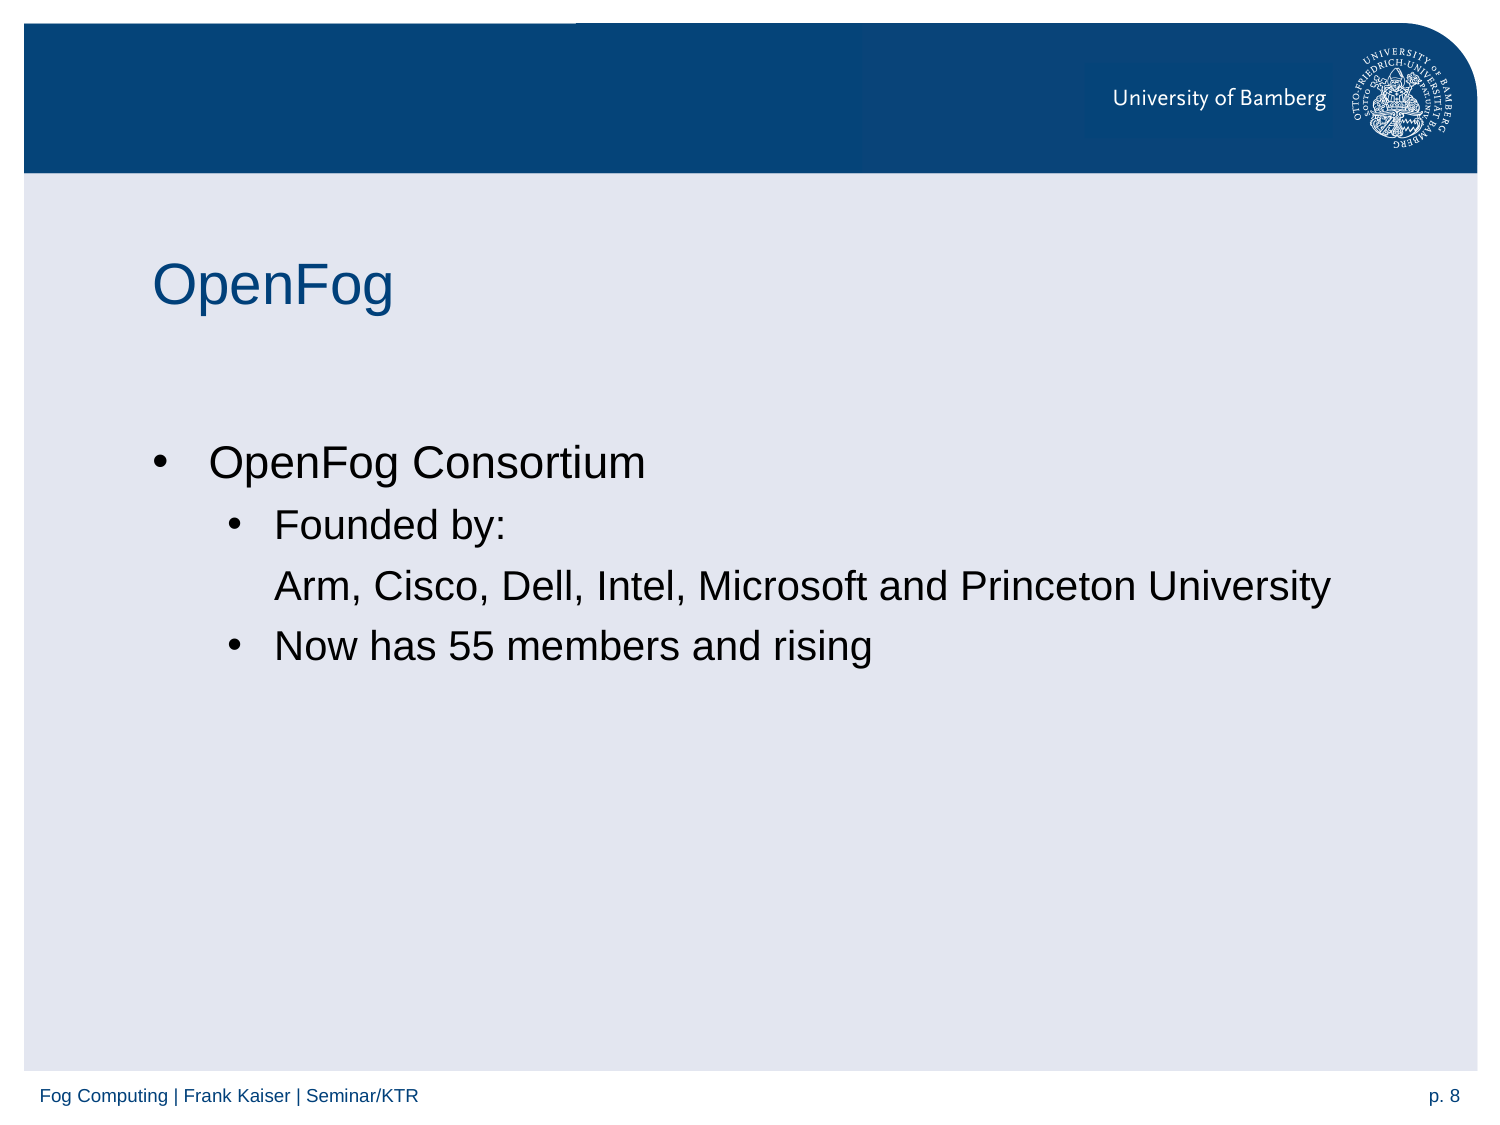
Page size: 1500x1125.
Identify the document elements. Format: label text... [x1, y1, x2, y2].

list OpenFog Consortium Founded by: Arm, Cisco, Dell, Intel, Microsoft and Princeton University Now has 55 members and rising [137, 424, 1363, 888]
title OpenFog [137, 187, 1363, 375]
picture [0, 0, 1500, 1125]
